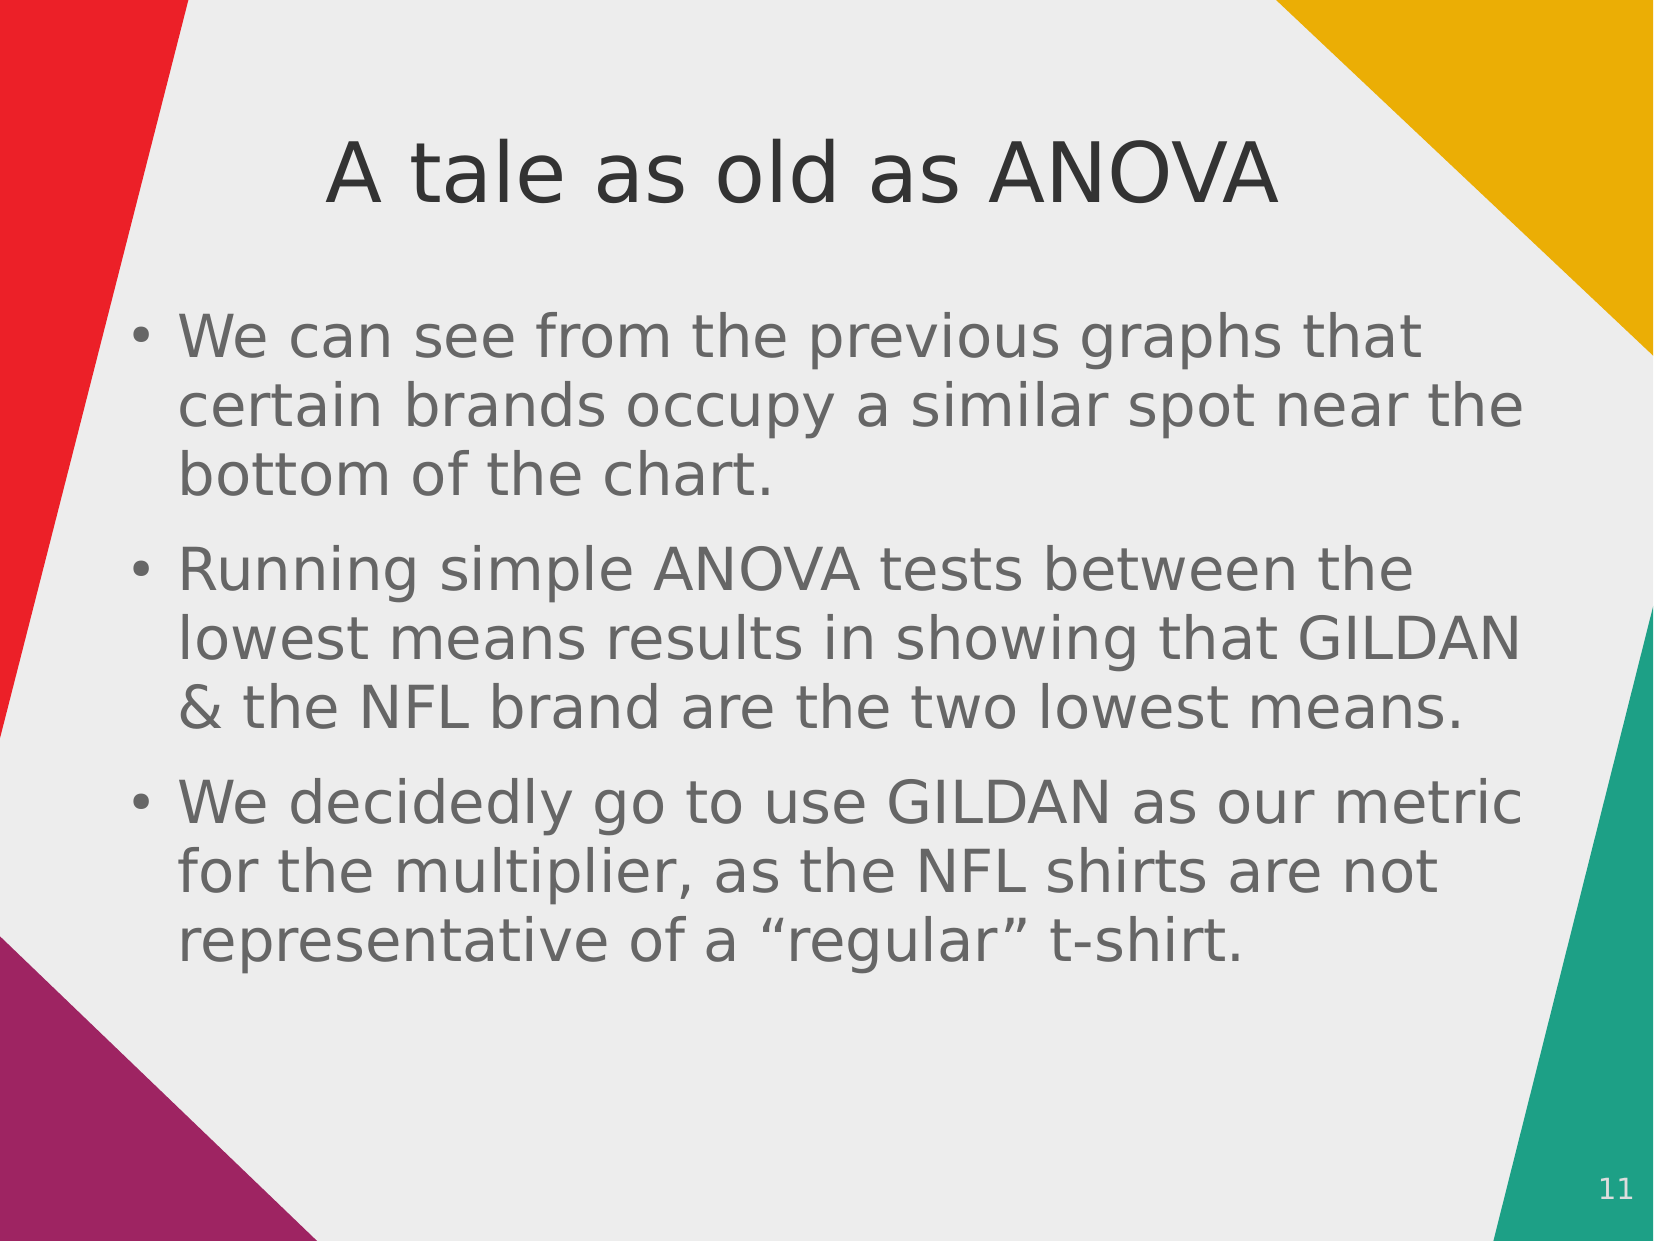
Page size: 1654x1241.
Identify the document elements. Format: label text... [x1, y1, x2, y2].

list We can see from the previous graphs that certain brands occupy a similar spot near the bottom of the chart. Running simple ANOVA tests between the lowest means results in showing that GILDAN & the NFL brand are the two lowest means. We decidedly go to use GILDAN as our metric for the multiplier, as the NFL shirts are not representative of a “regular” t-shirt. [114, 302, 1539, 1033]
title A tale as old as ANOVA [91, 124, 1516, 222]
